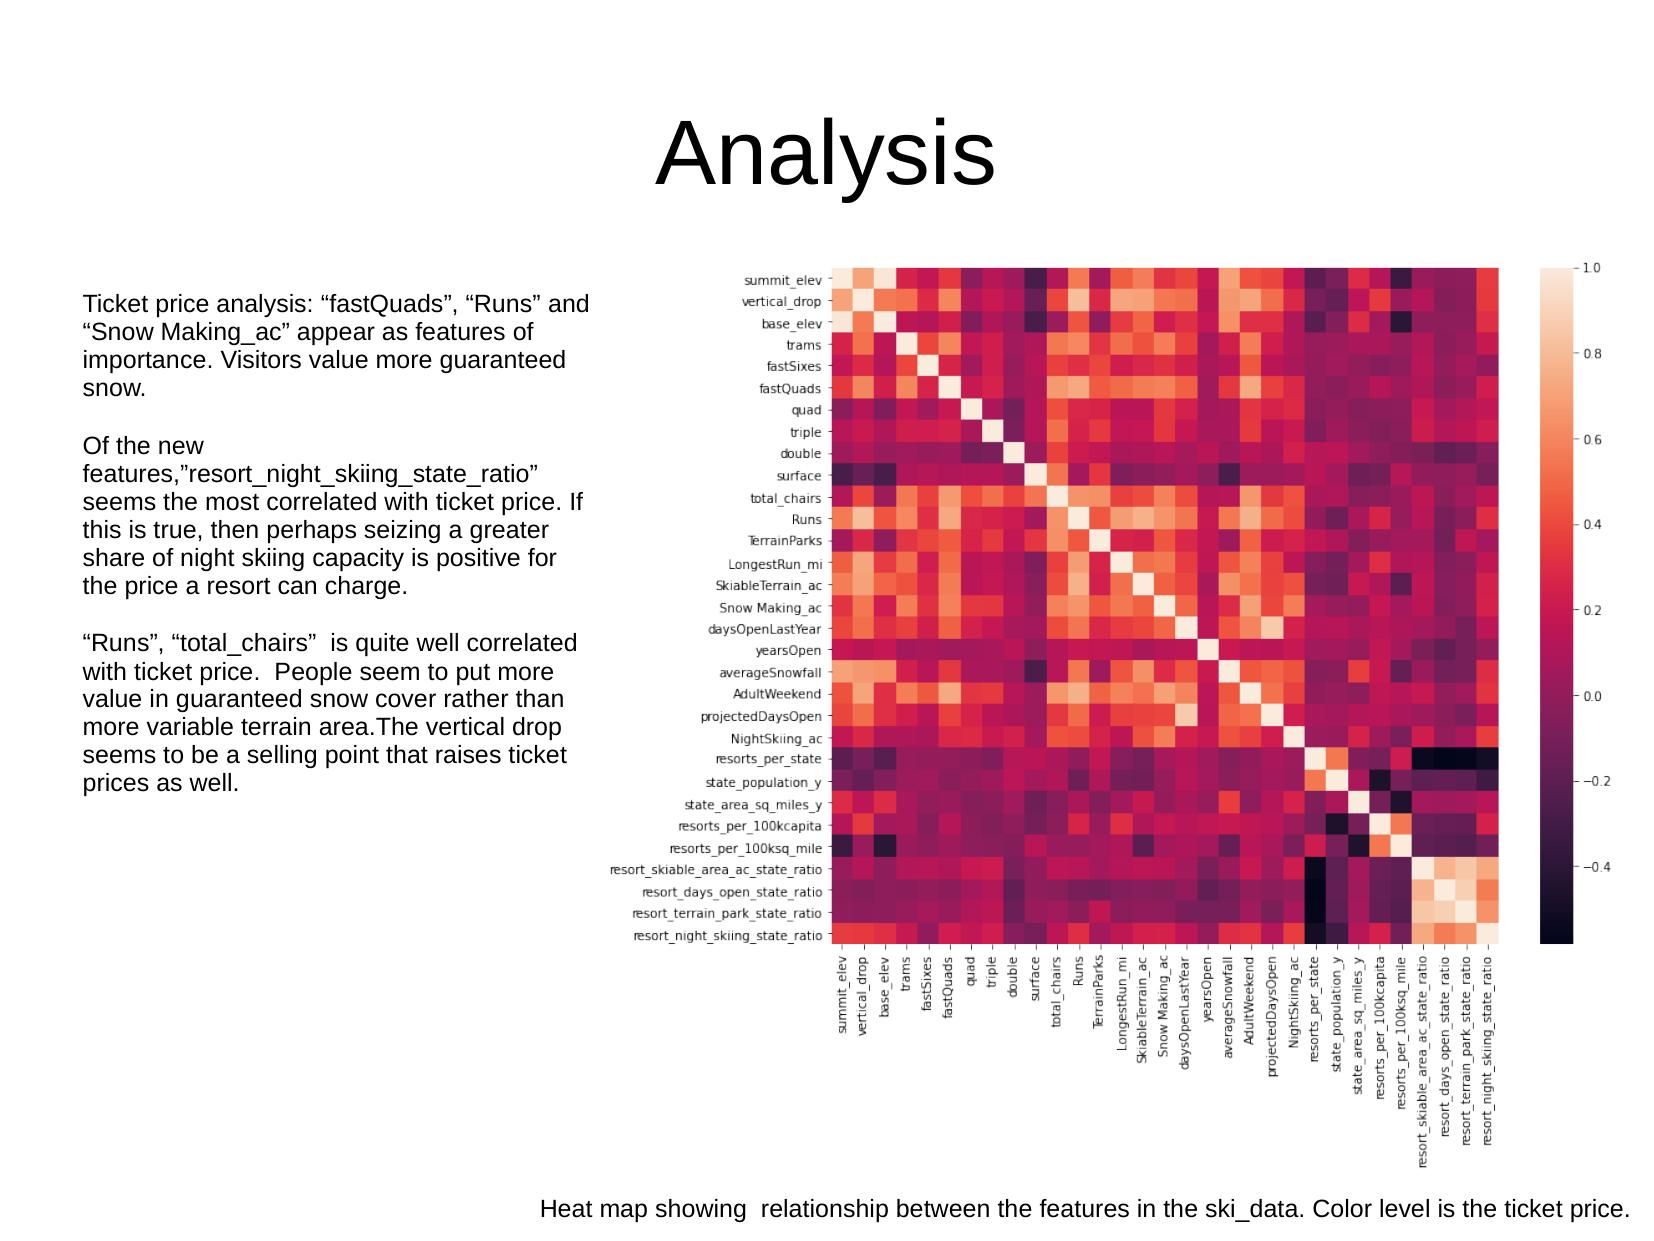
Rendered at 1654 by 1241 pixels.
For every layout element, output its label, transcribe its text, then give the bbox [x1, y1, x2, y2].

picture [600, 254, 1621, 1176]
text_box Heat map showing relationship between the features in the ski_data. Color level is the ticket price. [525, 1187, 1648, 1231]
title Analysis [82, 49, 1571, 257]
list Ticket price analysis: “fastQuads”, “Runs” and “Snow Making_ac” appear as features of importance. Visitors value more guaranteed snow. Of the new features,”resort_night_skiing_state_ratio” seems the most correlated with ticket price. If this is true, then perhaps seizing a greater share of night skiing capacity is positive for the price a resort can charge. “Runs”, “total_chairs” is quite well correlated with ticket price. People seem to put more value in guaranteed snow cover rather than more variable terrain area.The vertical drop seems to be a selling point that raises ticket prices as well. [82, 290, 600, 1010]
